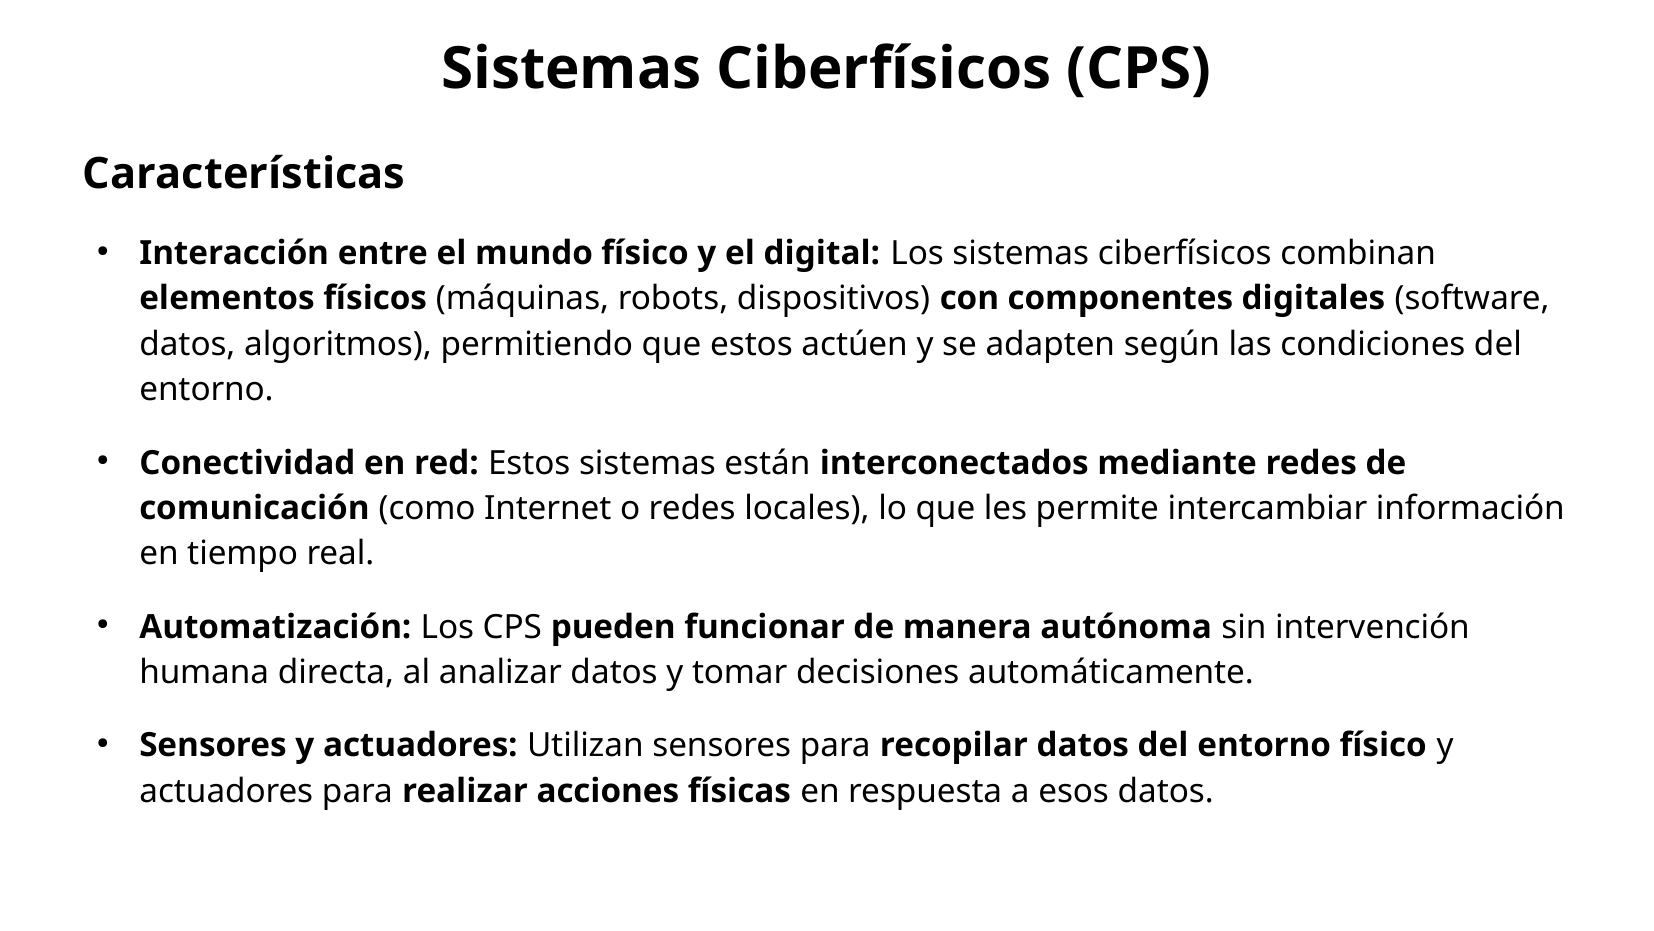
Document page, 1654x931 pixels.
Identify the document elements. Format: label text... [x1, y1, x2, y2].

title Sistemas Ciberfísicos (CPS) [82, 13, 1571, 119]
list Características Interacción entre el mundo físico y el digital: Los sistemas ciberfísicos combinan elementos físicos (máquinas, robots, dispositivos) con componentes digitales (software, datos, algoritmos), permitiendo que estos actúen y se adapten según las condiciones del entorno. Conectividad en red: Estos sistemas están interconectados mediante redes de comunicación (como Internet o redes locales), lo que les permite intercambiar información en tiempo real. Automatización: Los CPS pueden funcionar de manera autónoma sin intervención humana directa, al analizar datos y tomar decisiones automáticamente. Sensores y actuadores: Utilizan sensores para recopilar datos del entorno físico y actuadores para realizar acciones físicas en respuesta a esos datos. [82, 141, 1571, 815]
